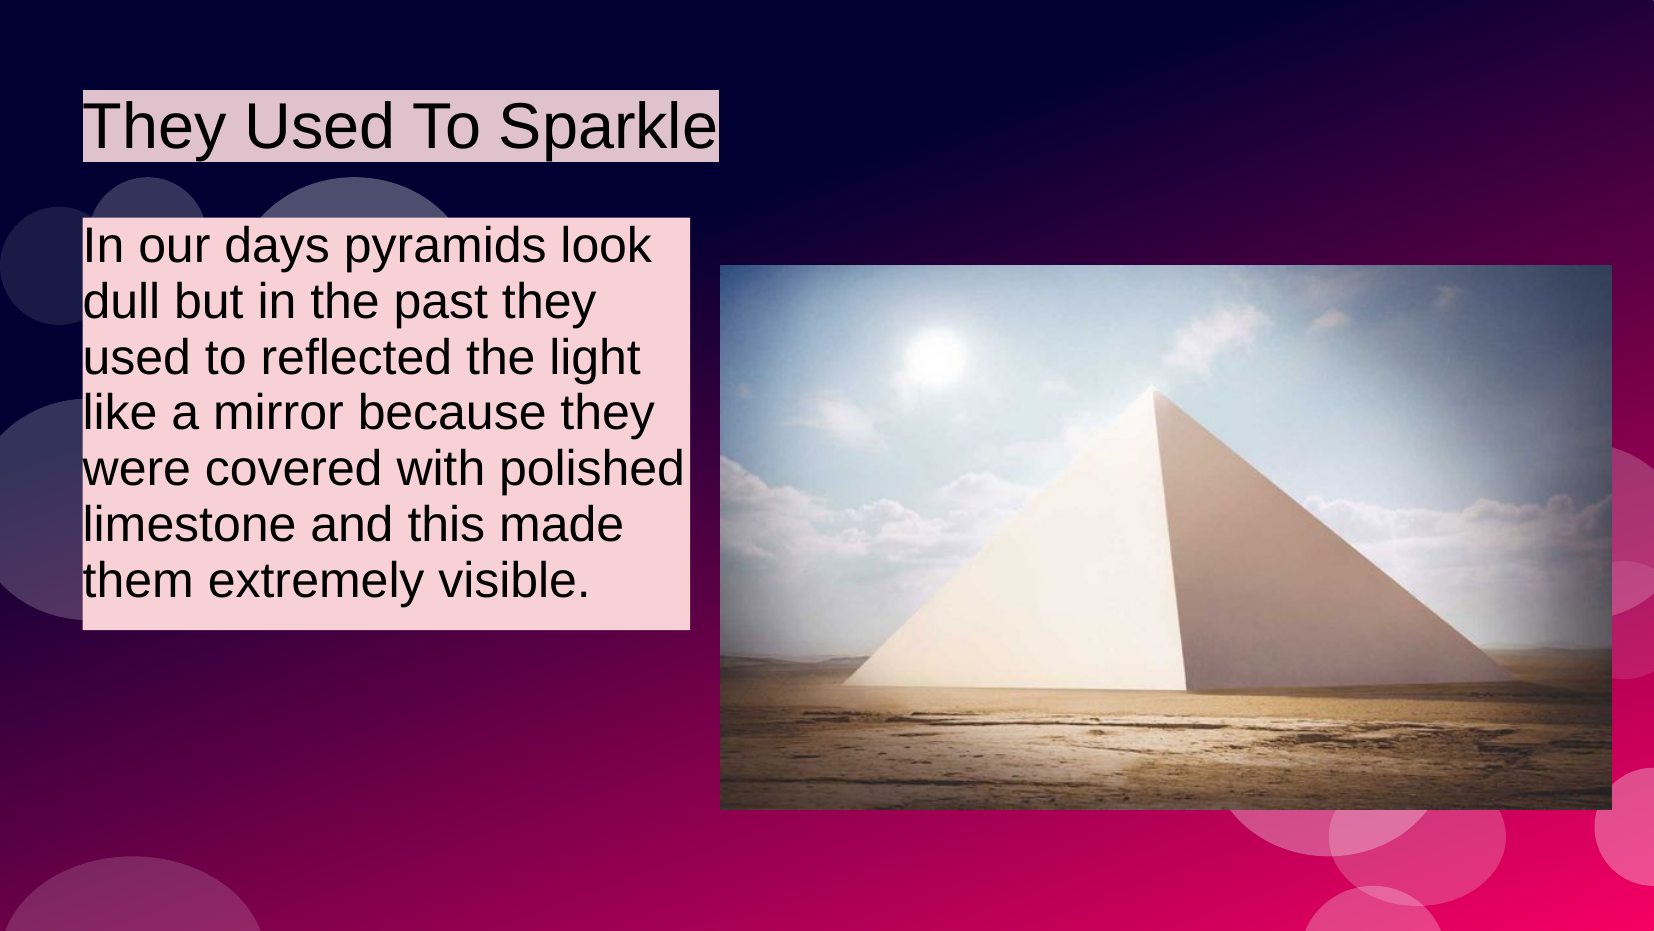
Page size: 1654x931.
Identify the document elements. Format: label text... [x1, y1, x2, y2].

title They Used To Sparkle [82, 45, 1560, 208]
picture [720, 265, 1612, 811]
list In our days pyramids look dull but in the past they used to reflected the light like a mirror because they were covered with polished limestone and this made them extremely visible. [82, 217, 691, 631]
